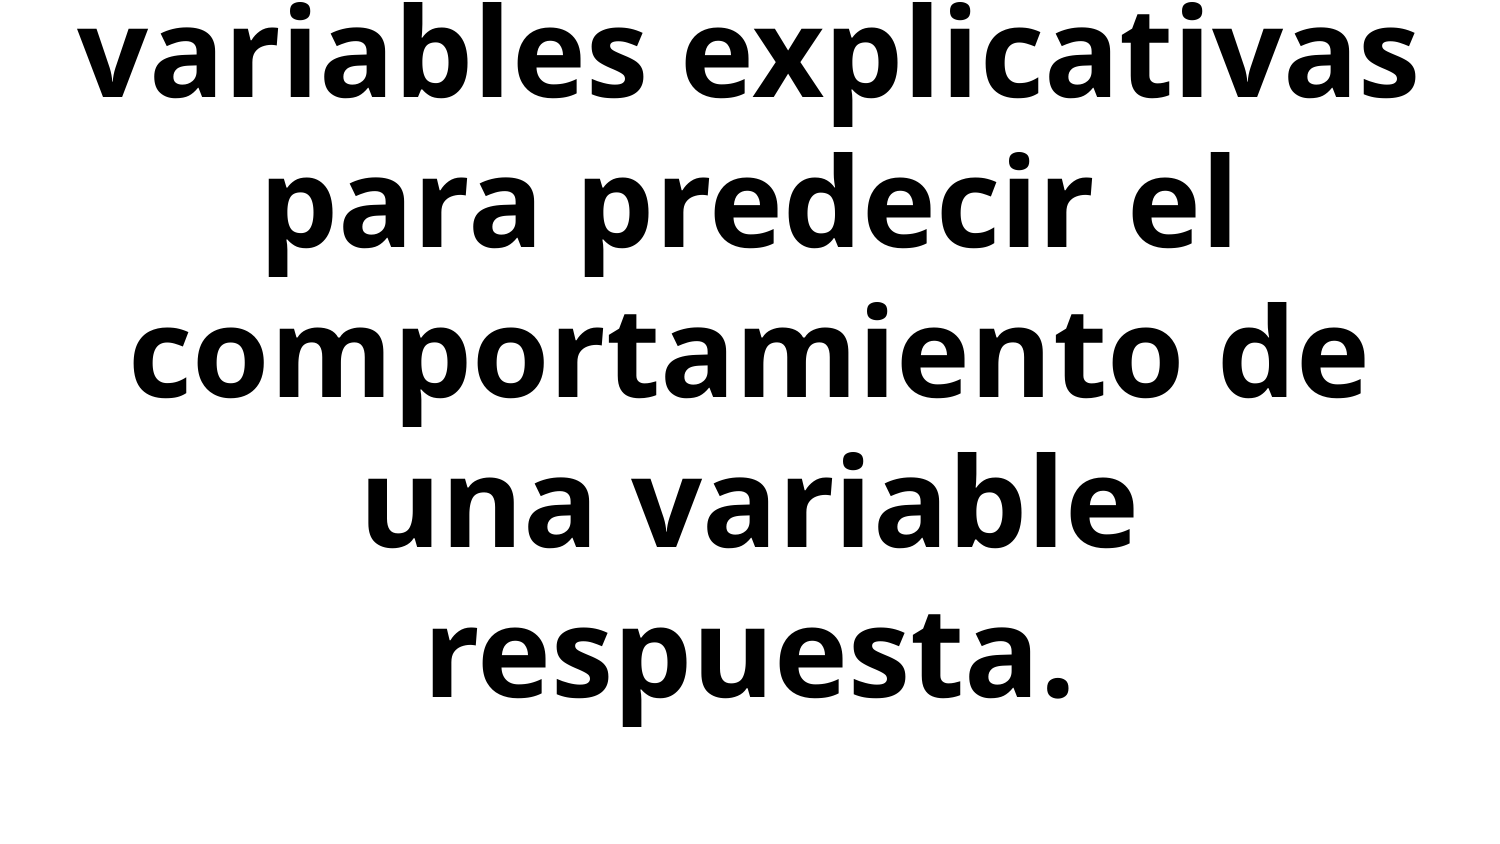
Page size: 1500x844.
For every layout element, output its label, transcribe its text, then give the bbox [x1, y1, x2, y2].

title Sistemas de transformaciones que se aplican sobre variables explicativas para predecir el comportamiento de una variable respuesta. [51, 106, 1449, 738]
